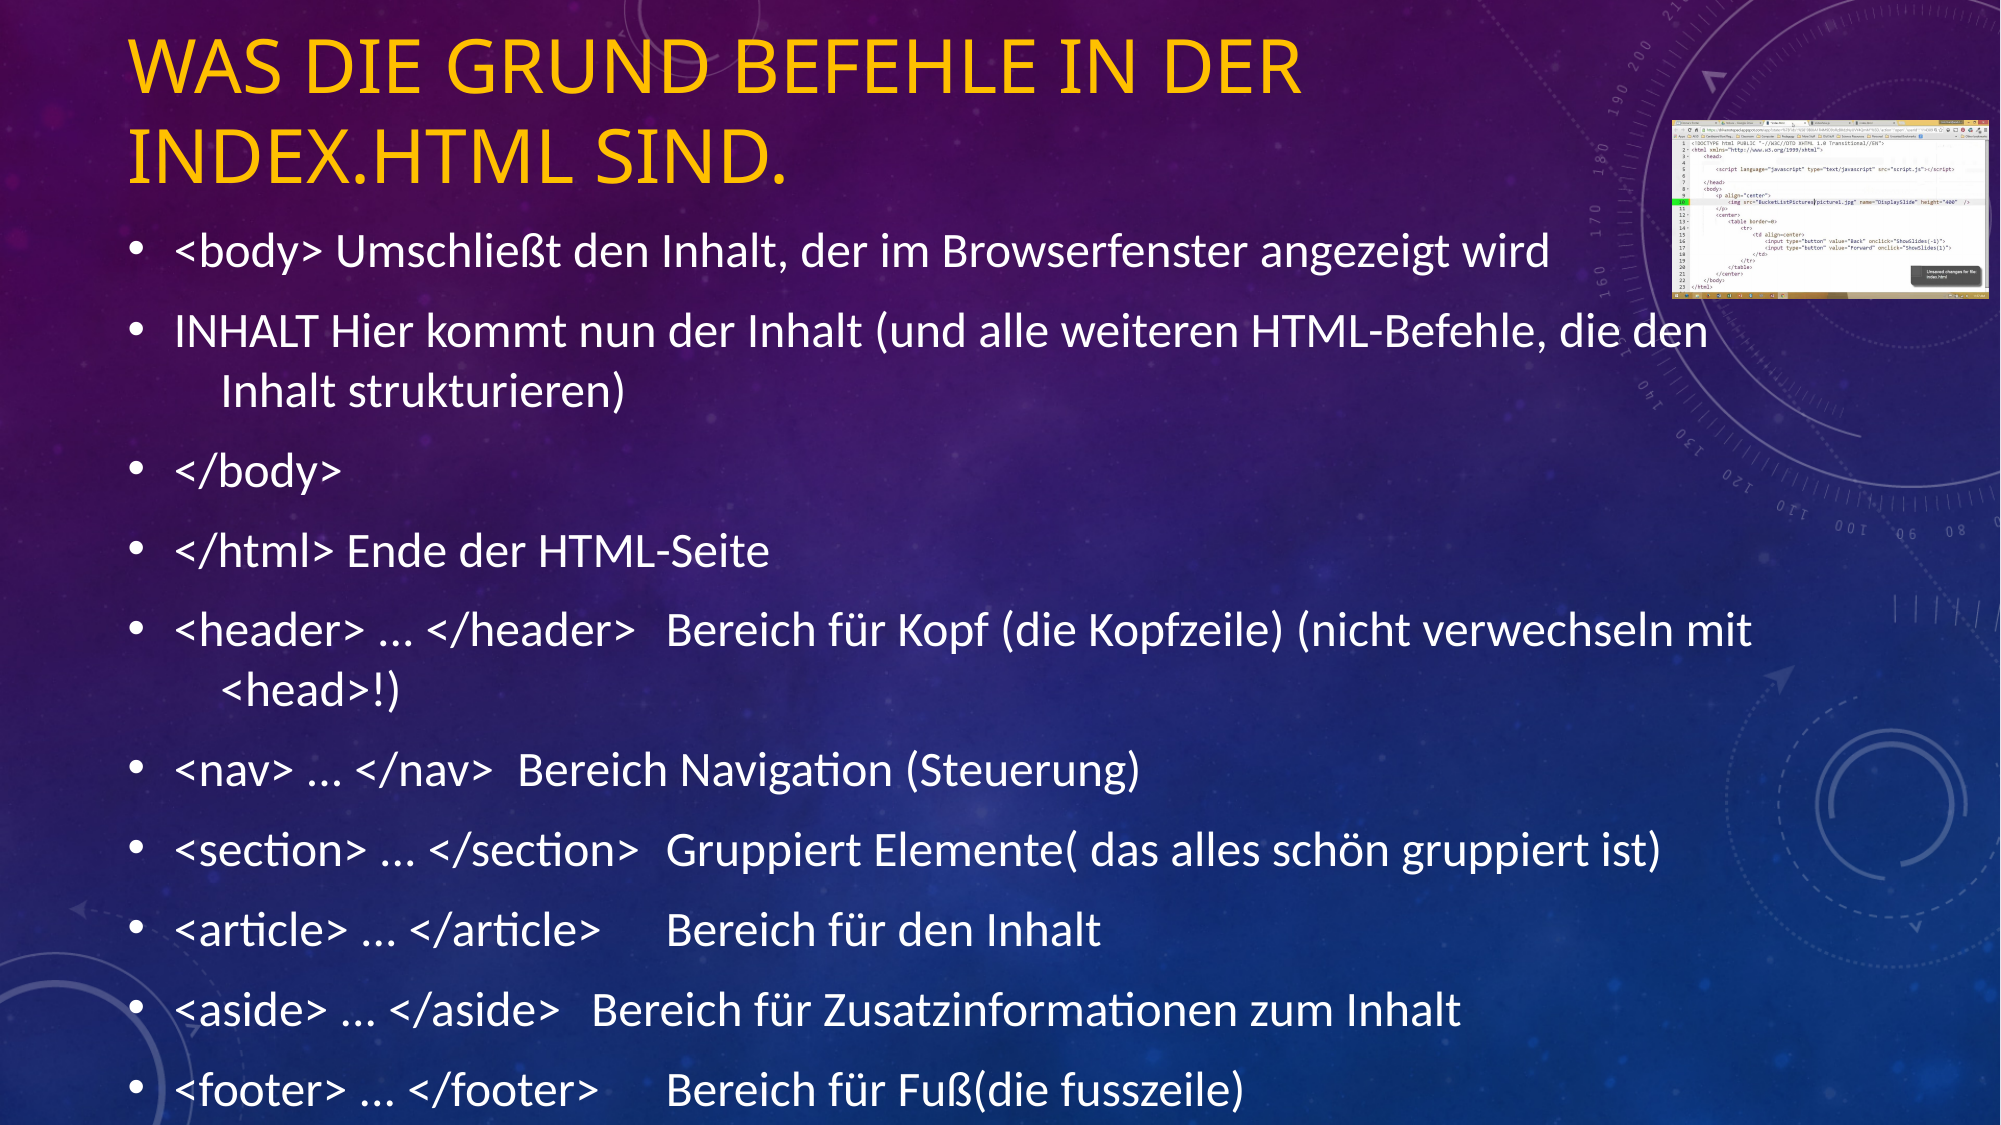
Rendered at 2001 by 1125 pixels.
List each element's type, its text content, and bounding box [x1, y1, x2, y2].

title Was die Grund befehle in der index.html sind. [112, 0, 1775, 209]
picture [1672, 120, 1989, 299]
list <body> Umschließt den Inhalt, der im Browserfenster angezeigt wird INHALT Hier kommt nun der Inhalt (und alle weiteren HTML-Befehle, die den Inhalt strukturieren) </body> </html> Ende der HTML-Seite <header> ... </header> Bereich für Kopf (die Kopfzeile) (nicht verwechseln mit <head>!) <nav> ... </nav> Bereich Navigation (Steuerung) <section> ... </section> Gruppiert Elemente( das alles schön gruppiert ist) <article> ... </article> Bereich für den Inhalt <aside> ... </aside> Bereich für Zusatzinformationen zum Inhalt <footer> ... </footer> Bereich für Fuß(die fusszeile) [112, 209, 1775, 1125]
